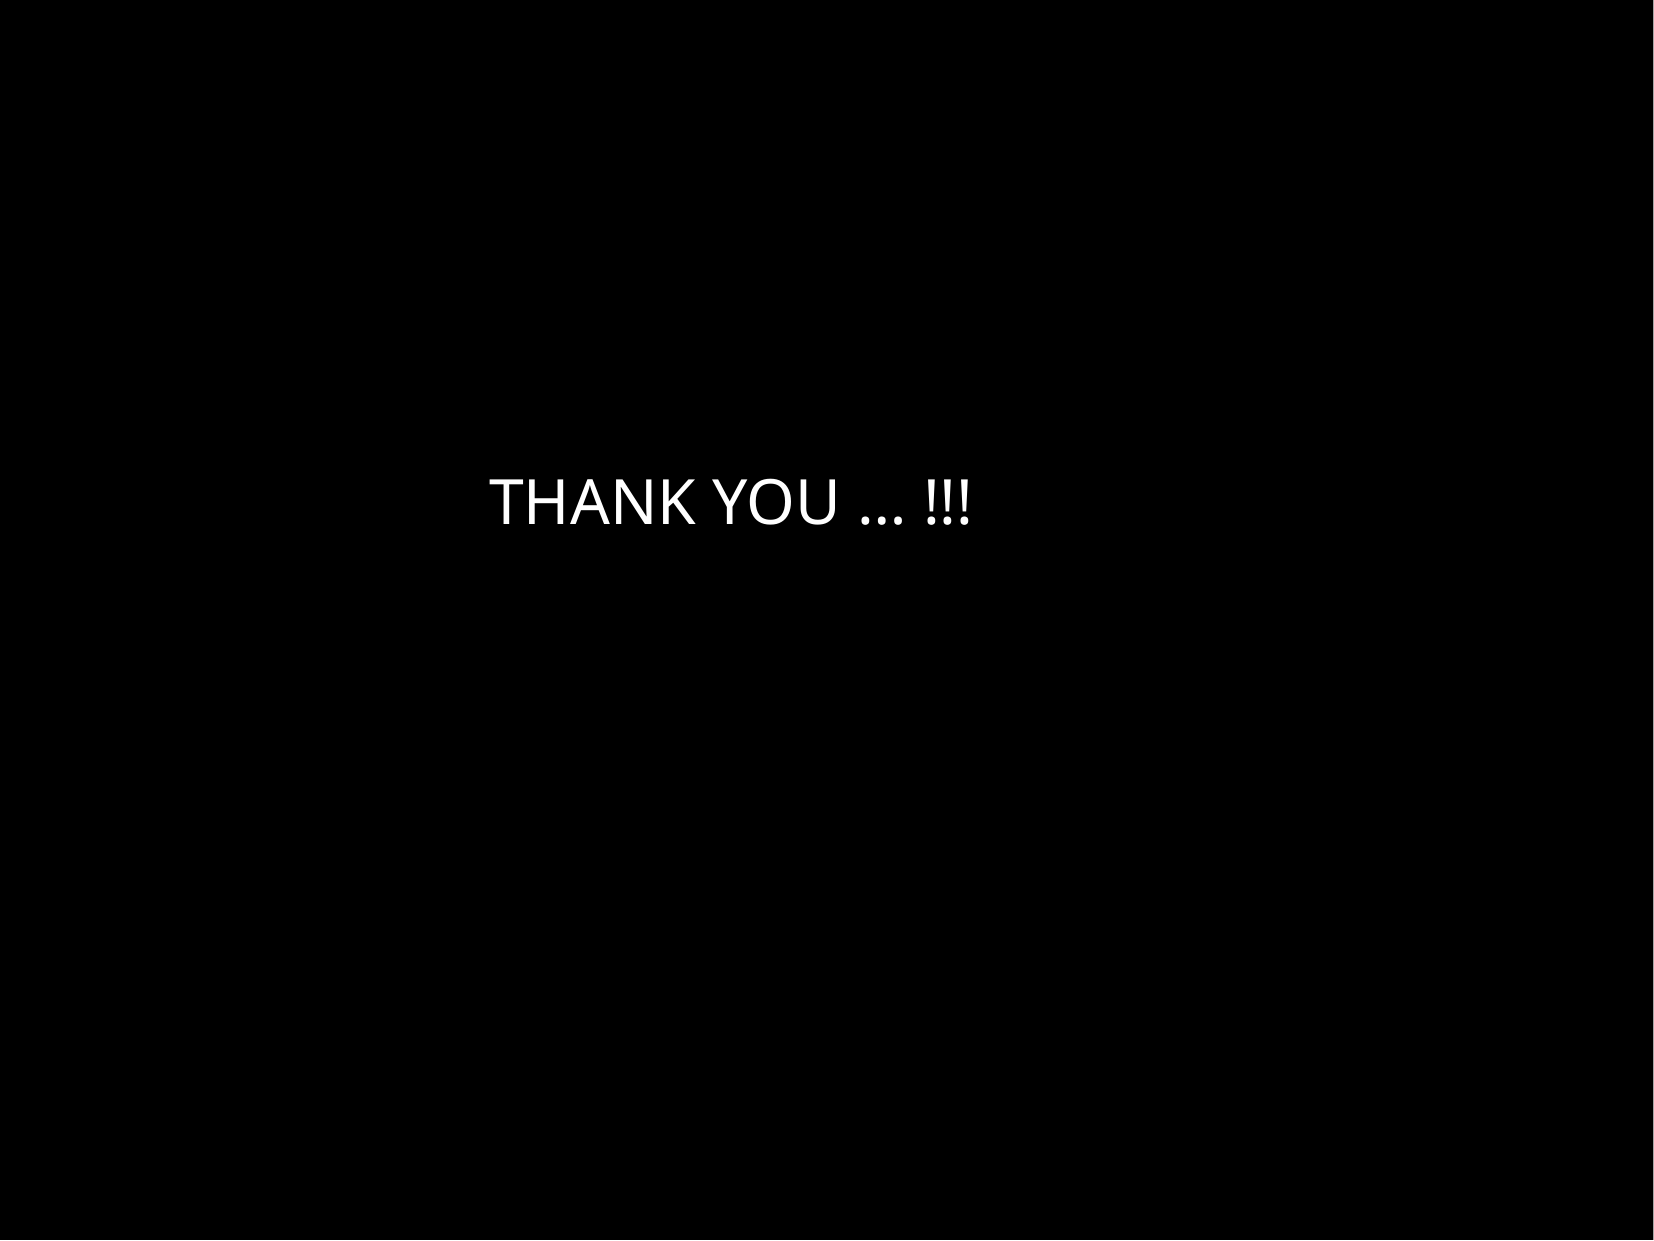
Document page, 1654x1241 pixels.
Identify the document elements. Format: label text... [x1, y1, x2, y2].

text_box THANK YOU … !!! [474, 450, 1201, 542]
